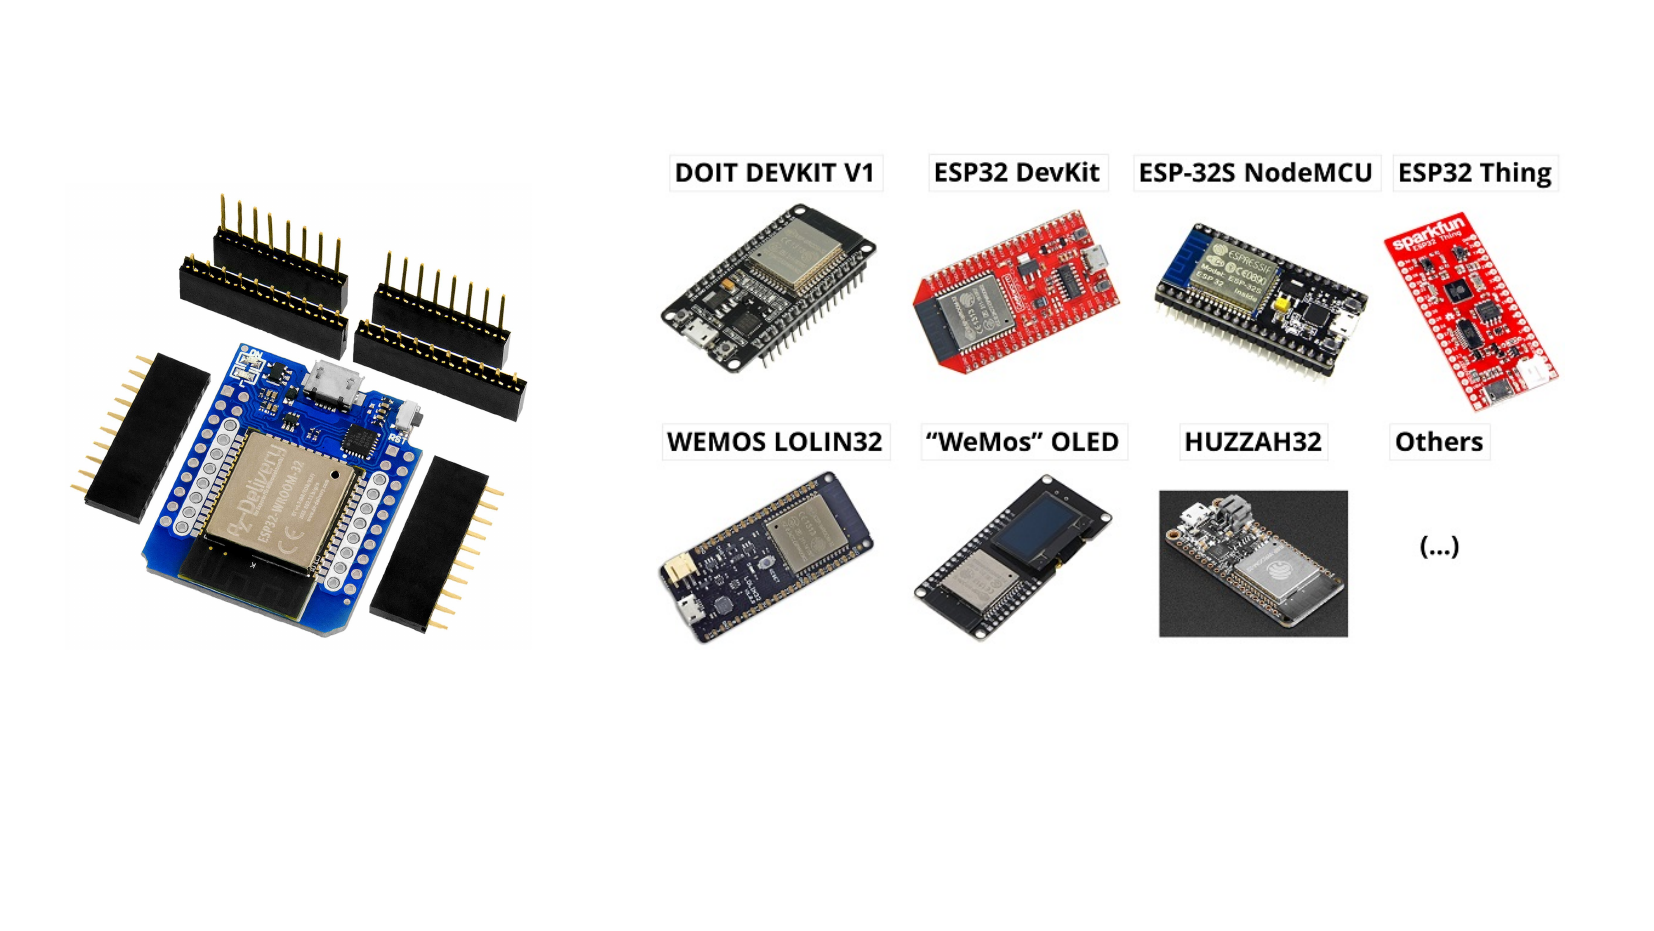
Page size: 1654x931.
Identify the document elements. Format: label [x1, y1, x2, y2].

picture [65, 183, 532, 650]
picture [656, 149, 1565, 650]
